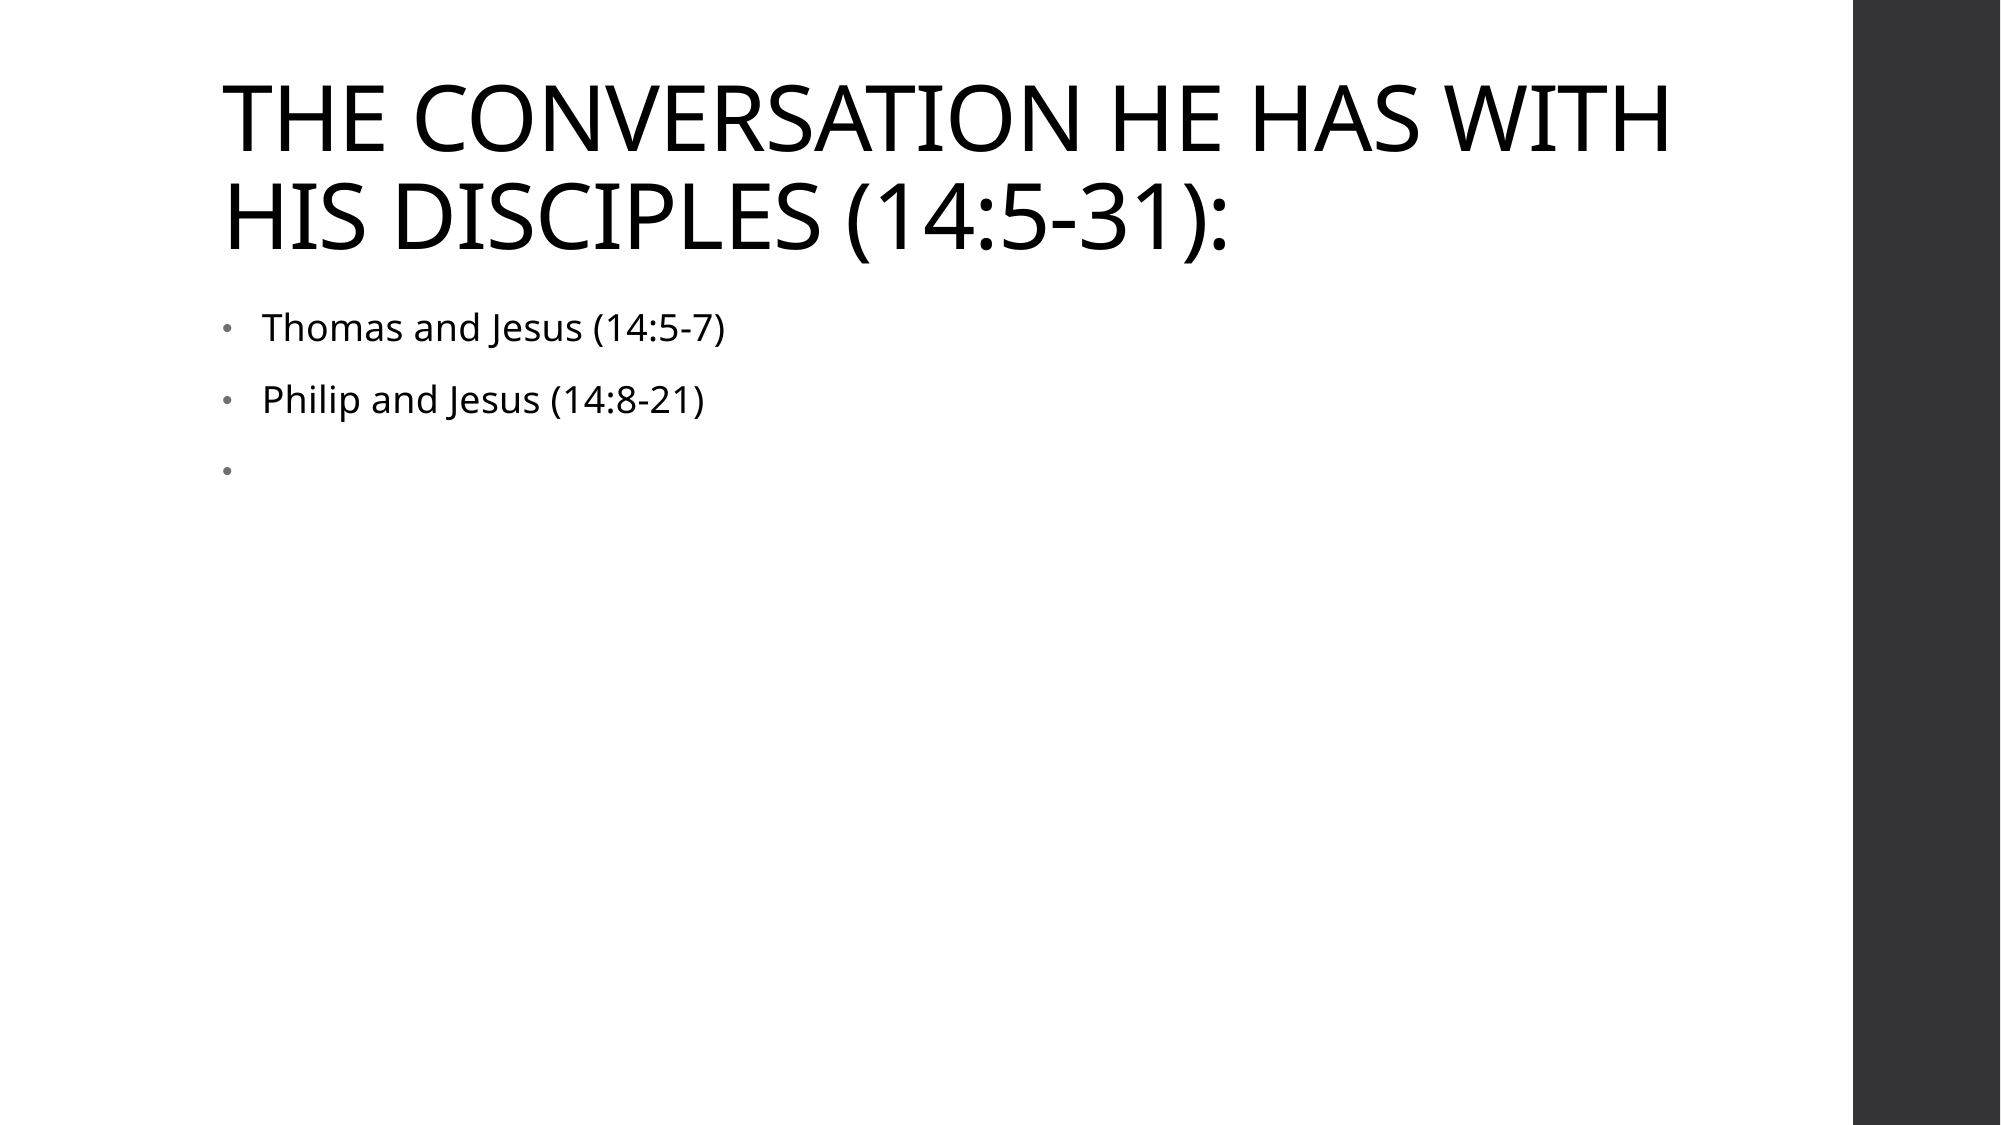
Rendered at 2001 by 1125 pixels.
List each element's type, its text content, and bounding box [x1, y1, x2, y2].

title THE CONVERSATION HE HAS WITH HIS DISCIPLES (14:5-31): [206, 60, 1797, 278]
list Thomas and Jesus (14:5-7) Philip and Jesus (14:8-21) [206, 299, 1617, 1014]
